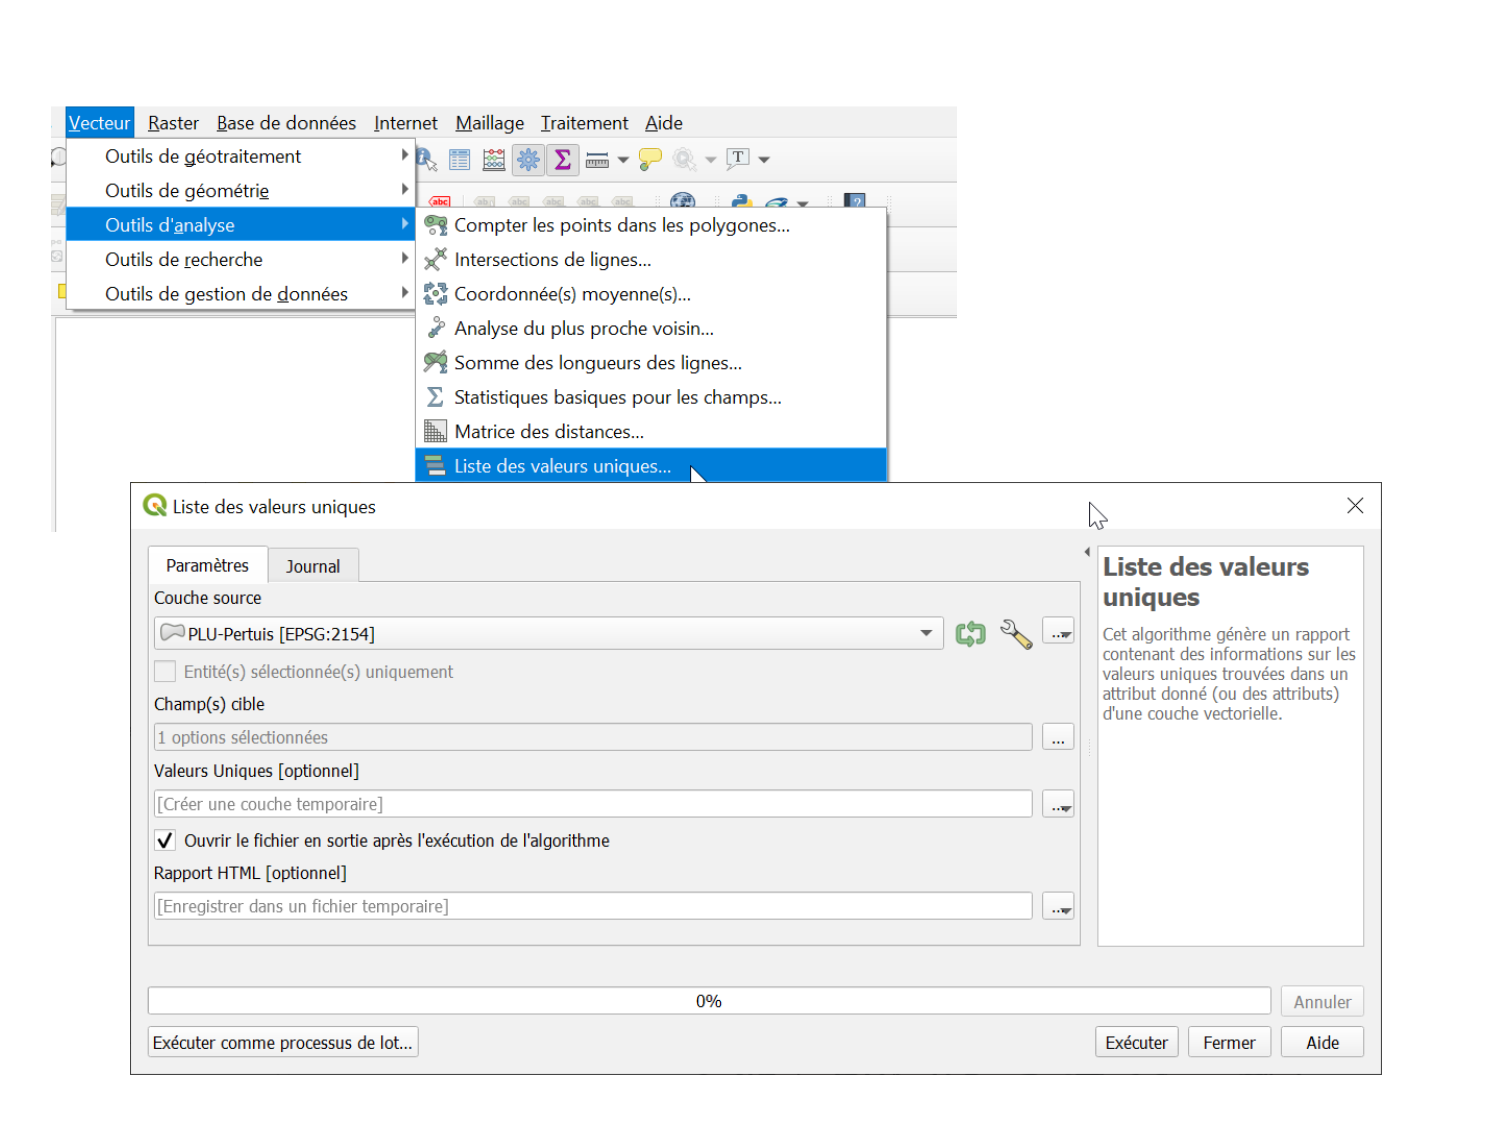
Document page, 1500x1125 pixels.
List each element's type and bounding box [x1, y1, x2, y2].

picture [51, 71, 1382, 1075]
